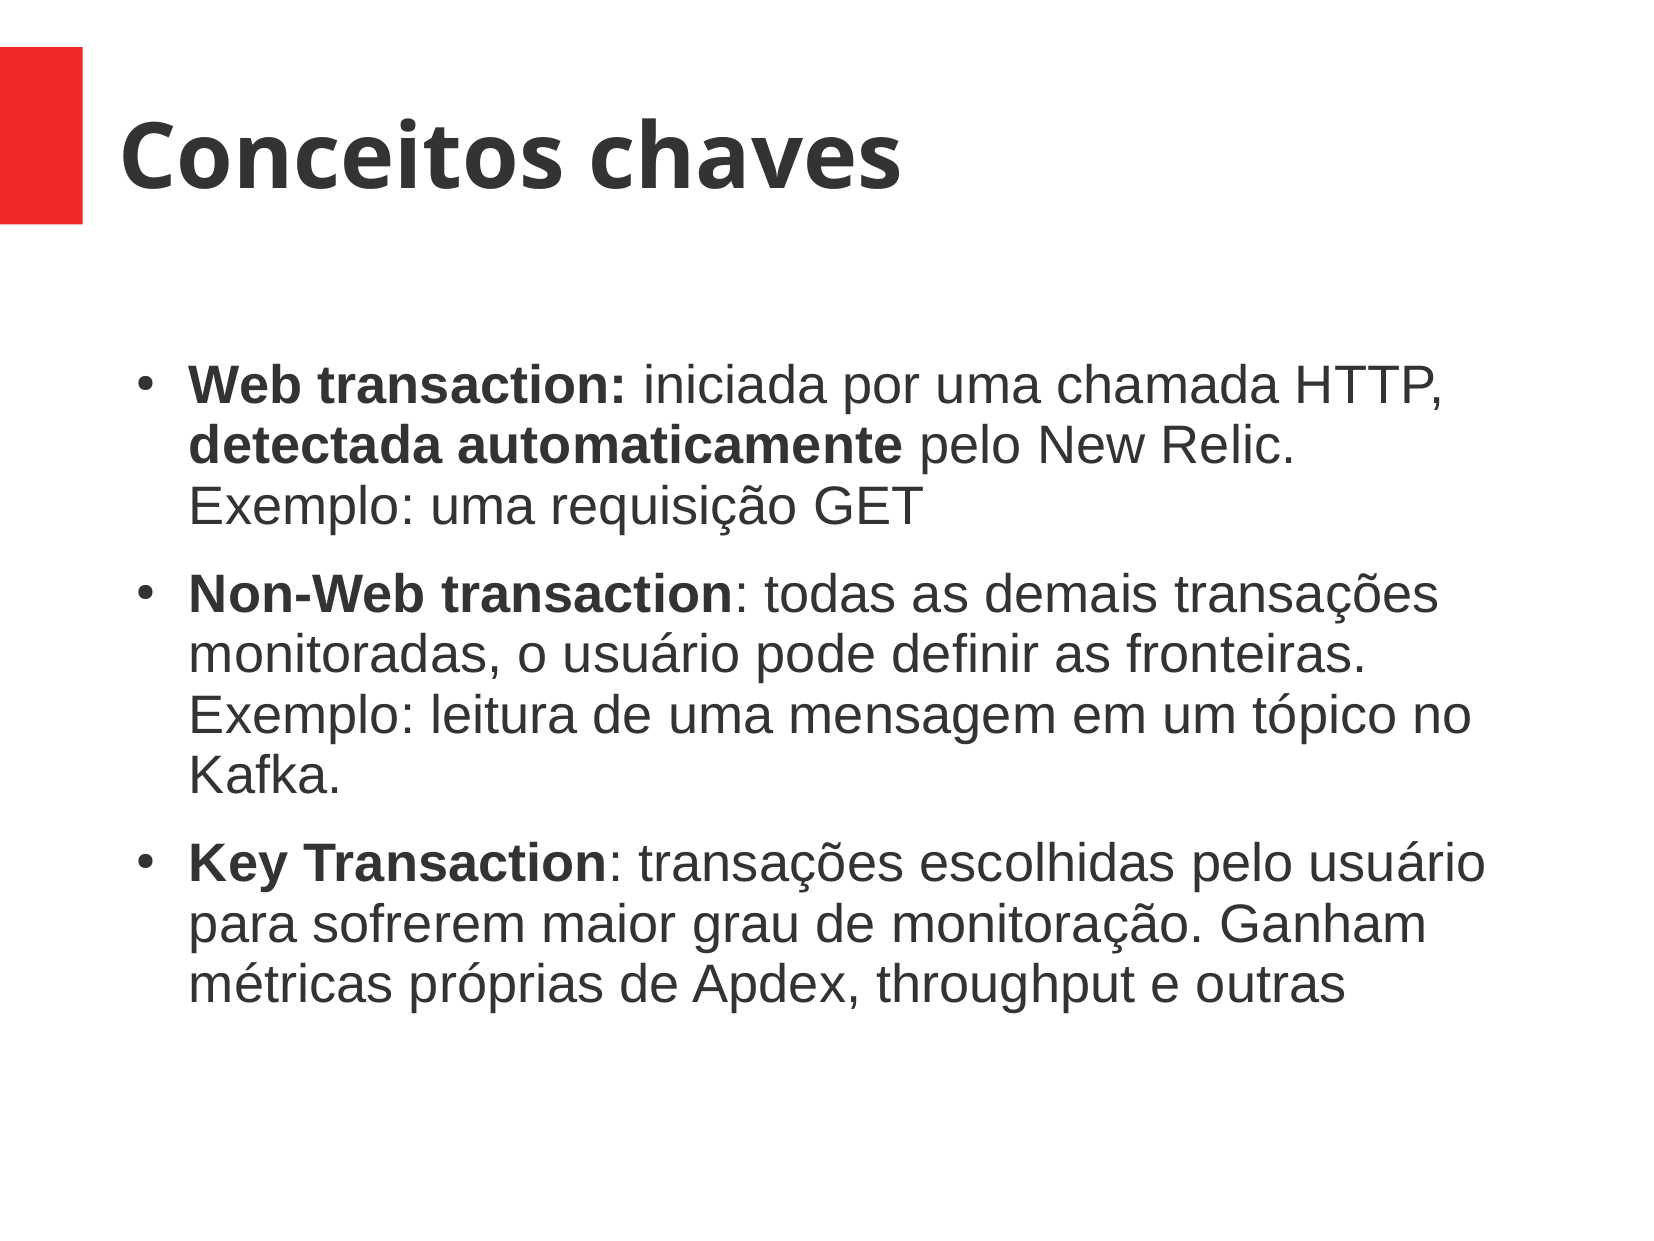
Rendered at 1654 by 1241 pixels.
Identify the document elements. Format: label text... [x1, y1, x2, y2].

title Conceitos chaves [118, 49, 1571, 257]
list Web transaction: iniciada por uma chamada HTTP, detectada automaticamente pelo New Relic. Exemplo: uma requisição GET Non-Web transaction: todas as demais transações monitoradas, o usuário pode definir as fronteiras. Exemplo: leitura de uma mensagem em um tópico no Kafka. Key Transaction: transações escolhidas pelo usuário para sofrerem maior grau de monitoração. Ganham métricas próprias de Apdex, throughput e outras [118, 354, 1536, 1074]
